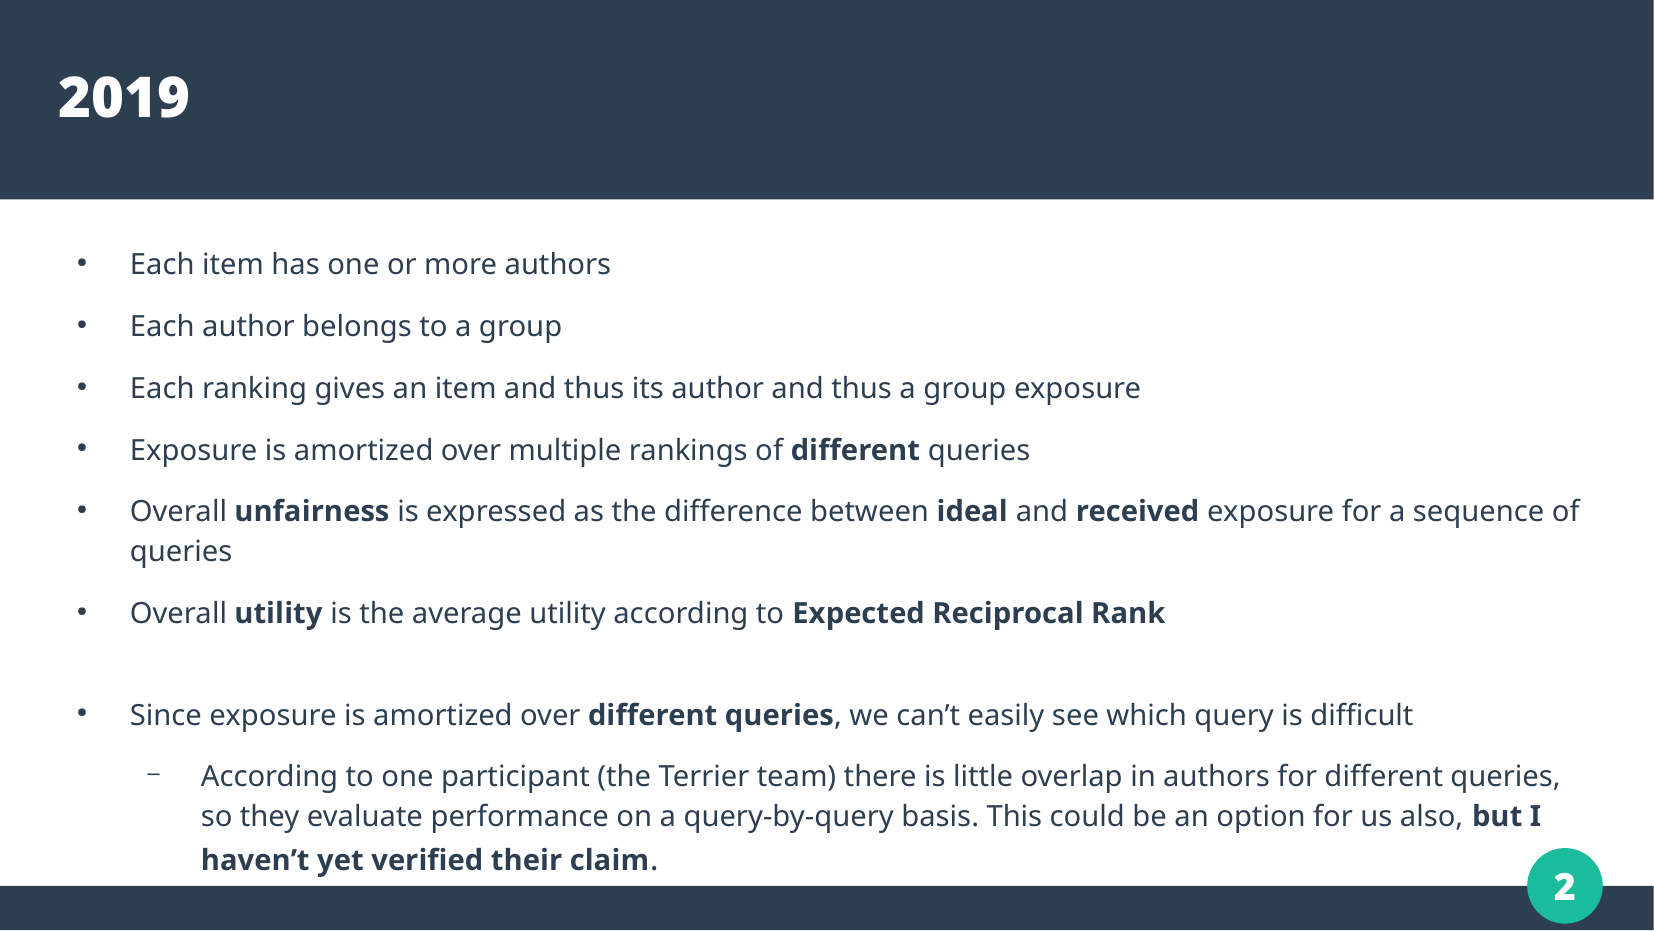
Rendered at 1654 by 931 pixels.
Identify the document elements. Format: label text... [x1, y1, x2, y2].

title 2019 [59, 37, 1595, 155]
list Each item has one or more authors Each author belongs to a group Each ranking gives an item and thus its author and thus a group exposure Exposure is amortized over multiple rankings of different queries Overall unfairness is expressed as the difference between ideal and received exposure for a sequence of queries Overall utility is the average utility according to Expected Reciprocal Rank Since exposure is amortized over different queries, we can’t easily see which query is difficult According to one participant (the Terrier team) there is little overlap in authors for different queries, so they evaluate performance on a query-by-query basis. This could be an option for us also, but I haven’t yet verified their claim. [59, 243, 1595, 807]
